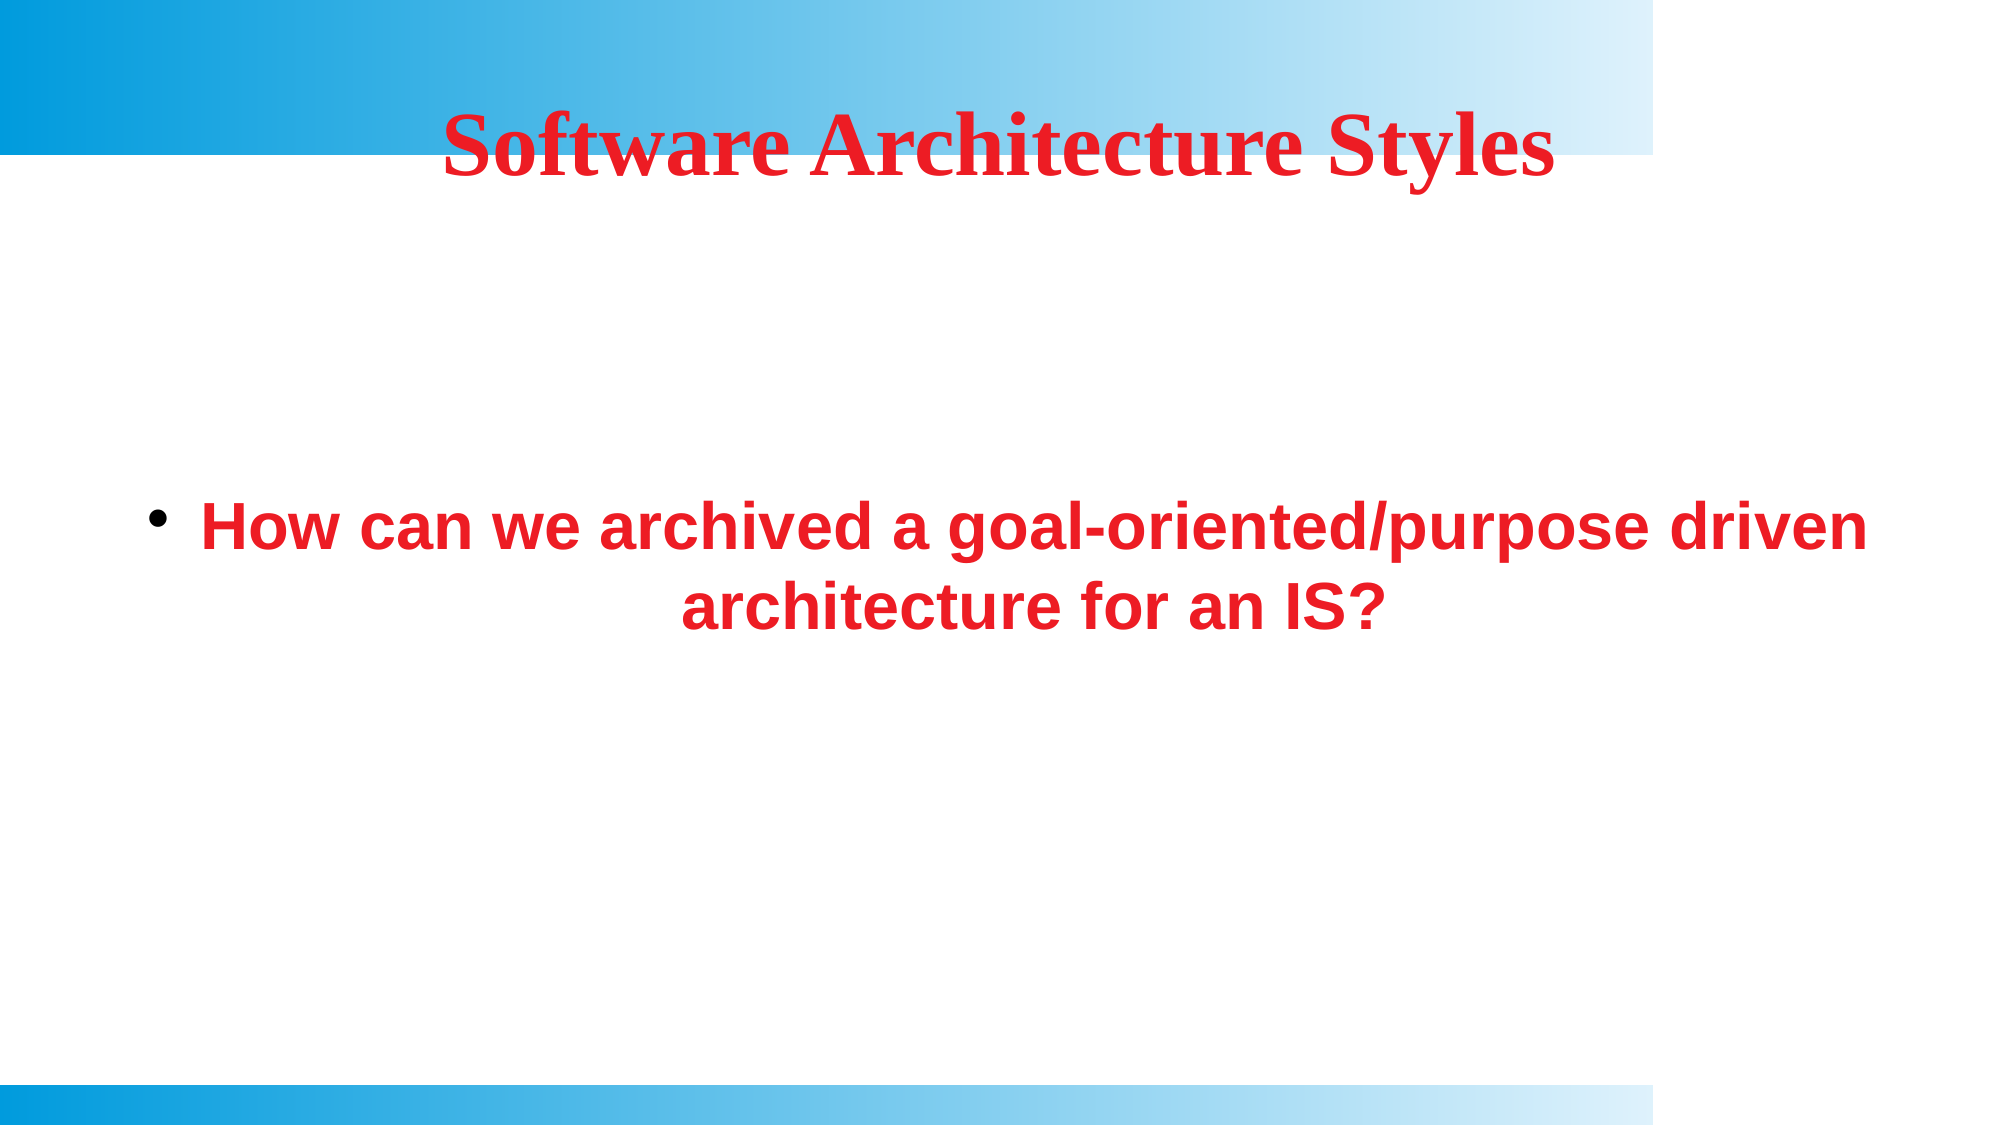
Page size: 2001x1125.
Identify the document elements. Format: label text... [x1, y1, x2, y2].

title Software Architecture Styles [99, 44, 1900, 233]
list How can we archived a goal-oriented/purpose driven architecture for an IS? [99, 263, 1900, 916]
